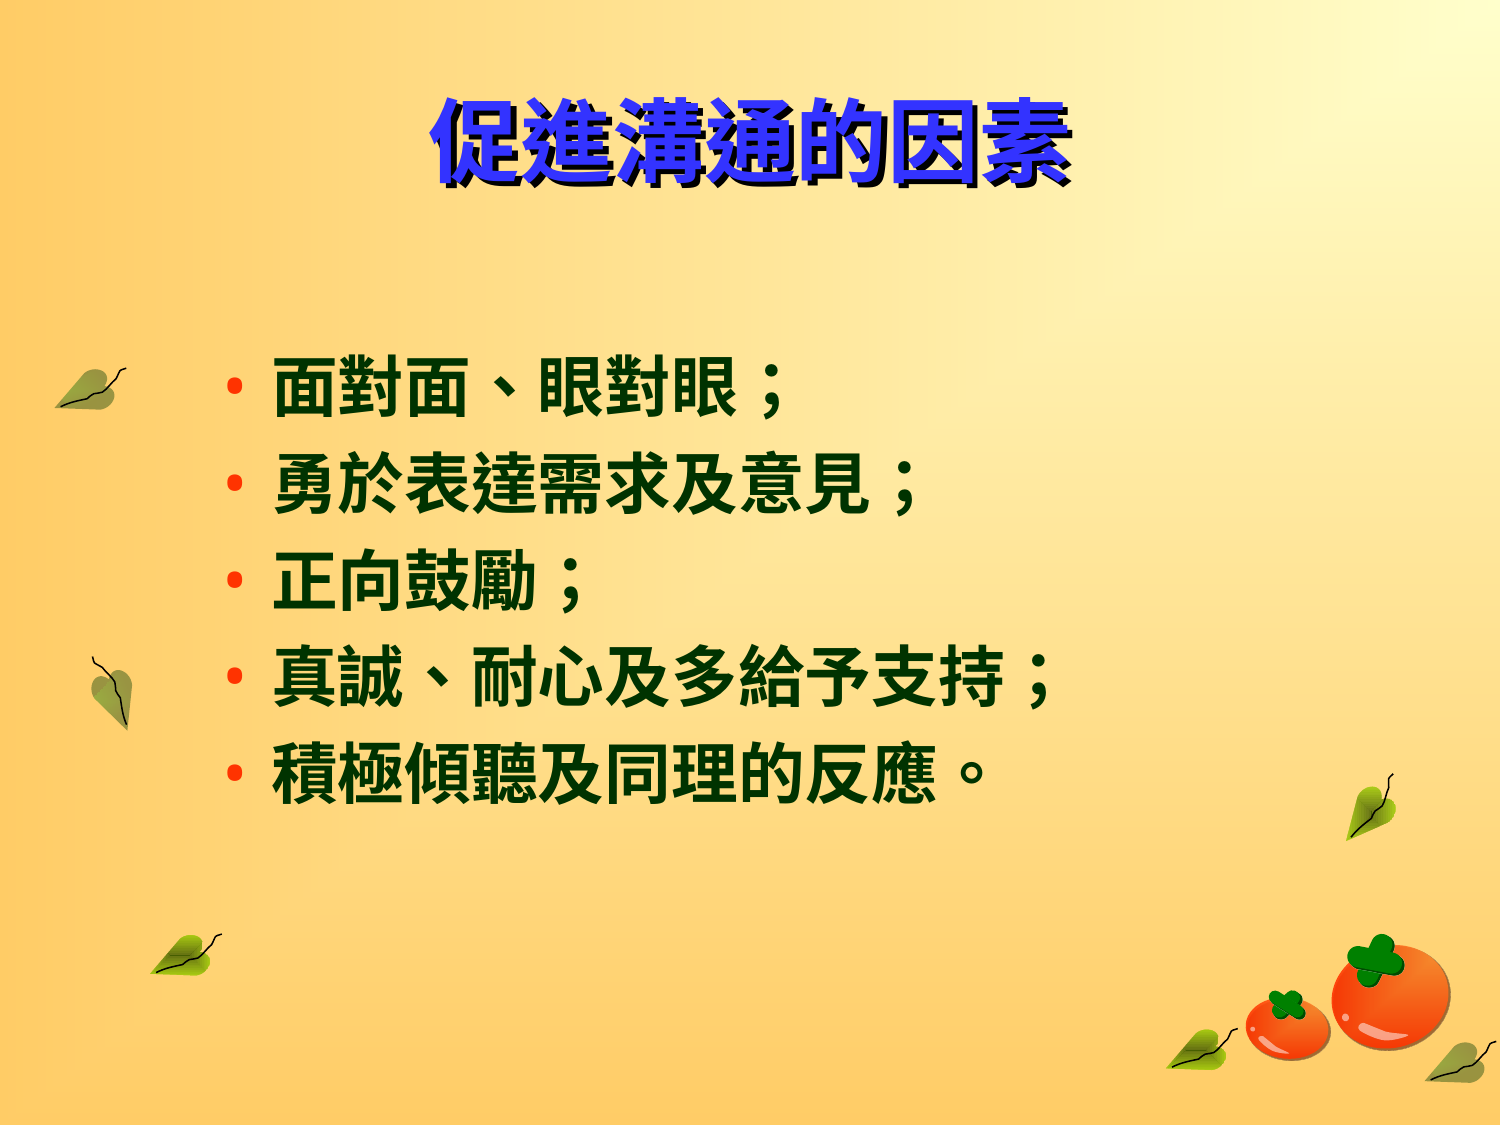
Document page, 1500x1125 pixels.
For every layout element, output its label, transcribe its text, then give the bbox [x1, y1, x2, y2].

list 面對面、眼對眼； 勇於表達需求及意見； 正向鼓勵； 真誠、耐心及多給予支持； 積極傾聽及同理的反應。 [199, 337, 1425, 916]
picture [0, 0, 1500, 1125]
title 促進溝通的因素 [75, 45, 1426, 233]
